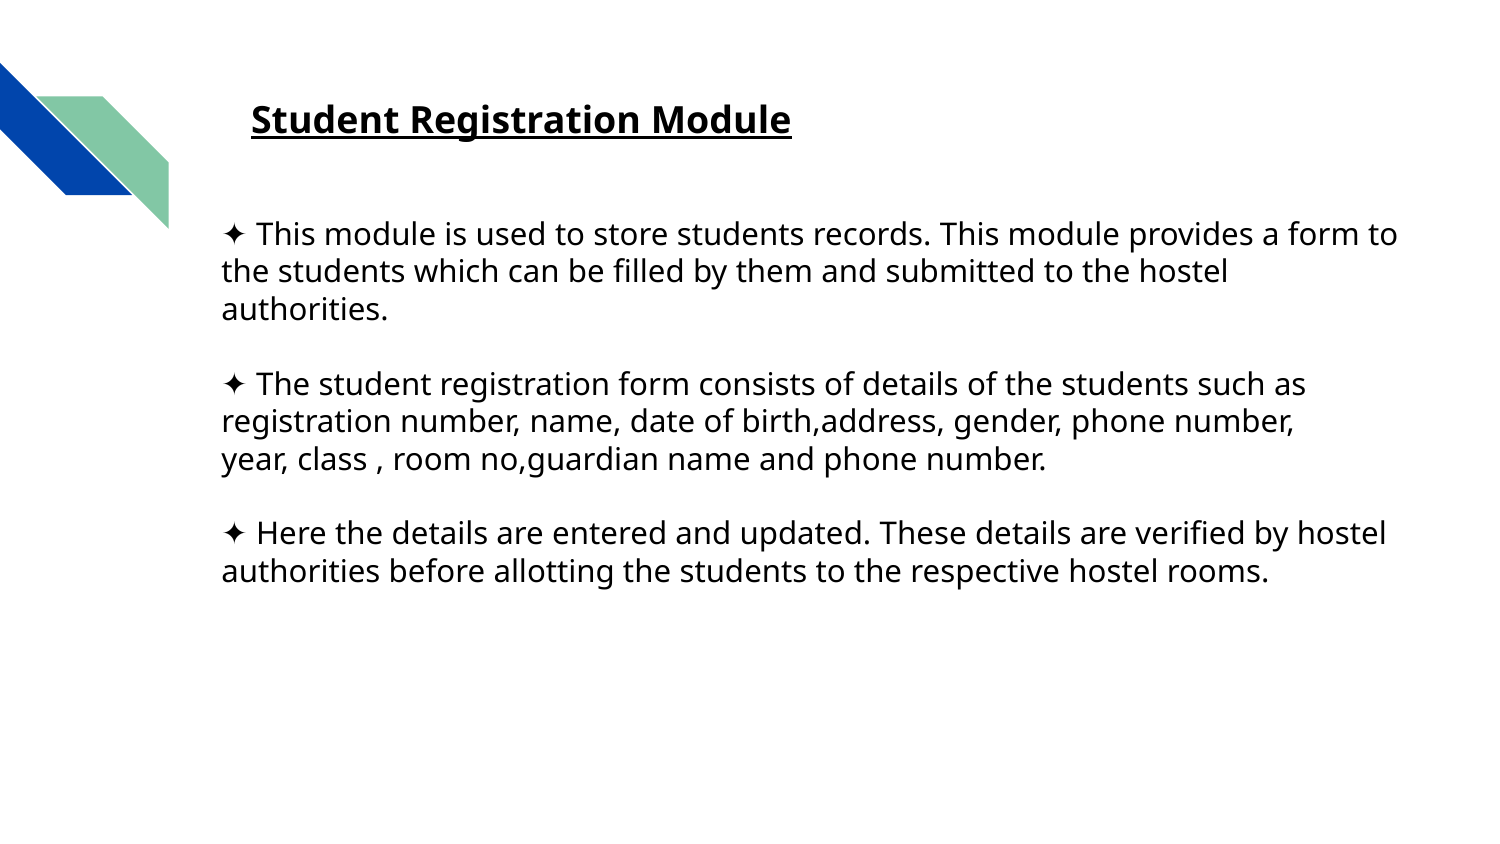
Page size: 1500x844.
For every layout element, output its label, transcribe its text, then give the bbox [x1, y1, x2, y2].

text_box ✦ This module is used to store students records. This module provides a form to the students which can be filled by them and submitted to the hostel authorities. ✦ The student registration form consists of details of the students such as registration number, name, date of birth,address, gender, phone number, year, class , room no,guardian name and phone number. ✦ Here the details are entered and updated. These details are verified by hostel authorities before allotting the students to the respective hostel rooms. [206, 206, 1447, 620]
text_box Student Registration Module [236, 88, 886, 151]
